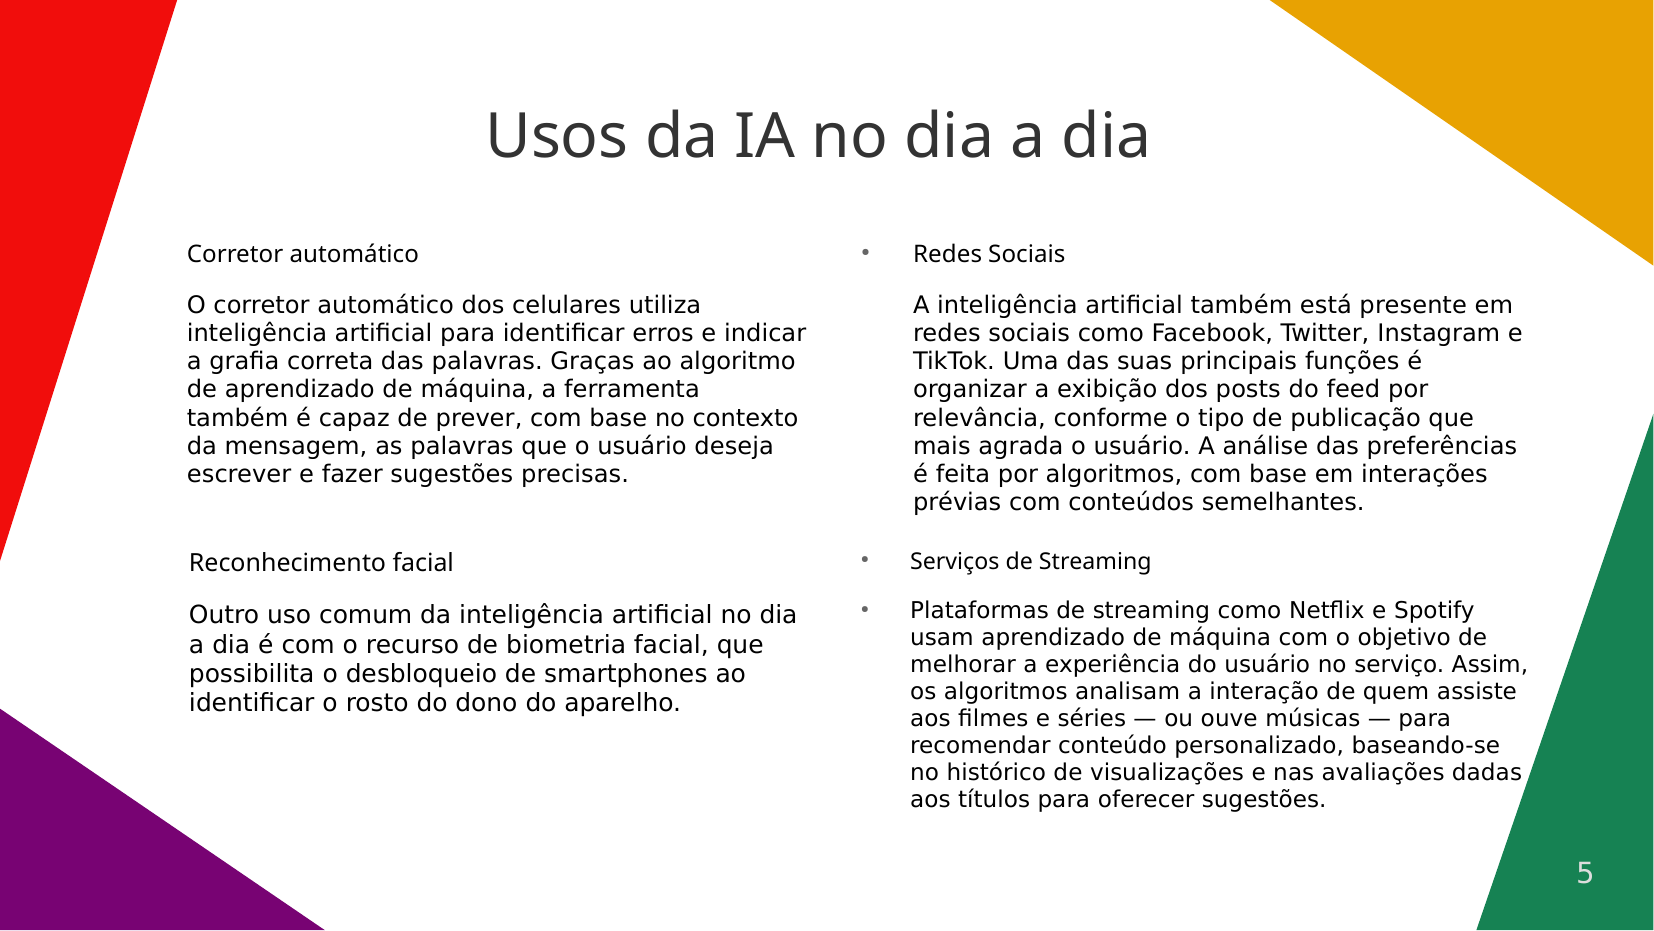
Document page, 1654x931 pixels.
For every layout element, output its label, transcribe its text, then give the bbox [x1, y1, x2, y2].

title Usos da IA no dia a dia [118, 59, 1536, 207]
list Redes Sociais A inteligência artificial também está presente em redes sociais como Facebook, Twitter, Instagram e TikTok. Uma das suas principais funções é organizar a exibição dos posts do feed por relevância, conforme o tipo de publicação que mais agrada o usuário. A análise das preferências é feita por algoritmos, com base em interações prévias com conteúdos semelhantes. [844, 236, 1536, 518]
list Serviços de Streaming Plataformas de streaming como Netflix e Spotify usam aprendizado de máquina com o objetivo de melhorar a experiência do usuário no serviço. Assim, os algoritmos analisam a interação de quem assiste aos filmes e séries — ou ouve músicas — para recomendar conteúdo personalizado, baseando-se no histórico de visualizações e nas avaliações dadas aos títulos para oferecer sugestões. [844, 544, 1536, 827]
list Reconhecimento facial Outro uso comum da inteligência artificial no dia a dia é com o recurso de biometria facial, que possibilita o desbloqueio de smartphones ao identificar o rosto do dono do aparelho. [118, 544, 810, 827]
list Corretor automático O corretor automático dos celulares utiliza inteligência artificial para identificar erros e indicar a grafia correta das palavras. Graças ao algoritmo de aprendizado de máquina, a ferramenta também é capaz de prever, com base no contexto da mensagem, as palavras que o usuário deseja escrever e fazer sugestões precisas. [118, 236, 810, 518]
